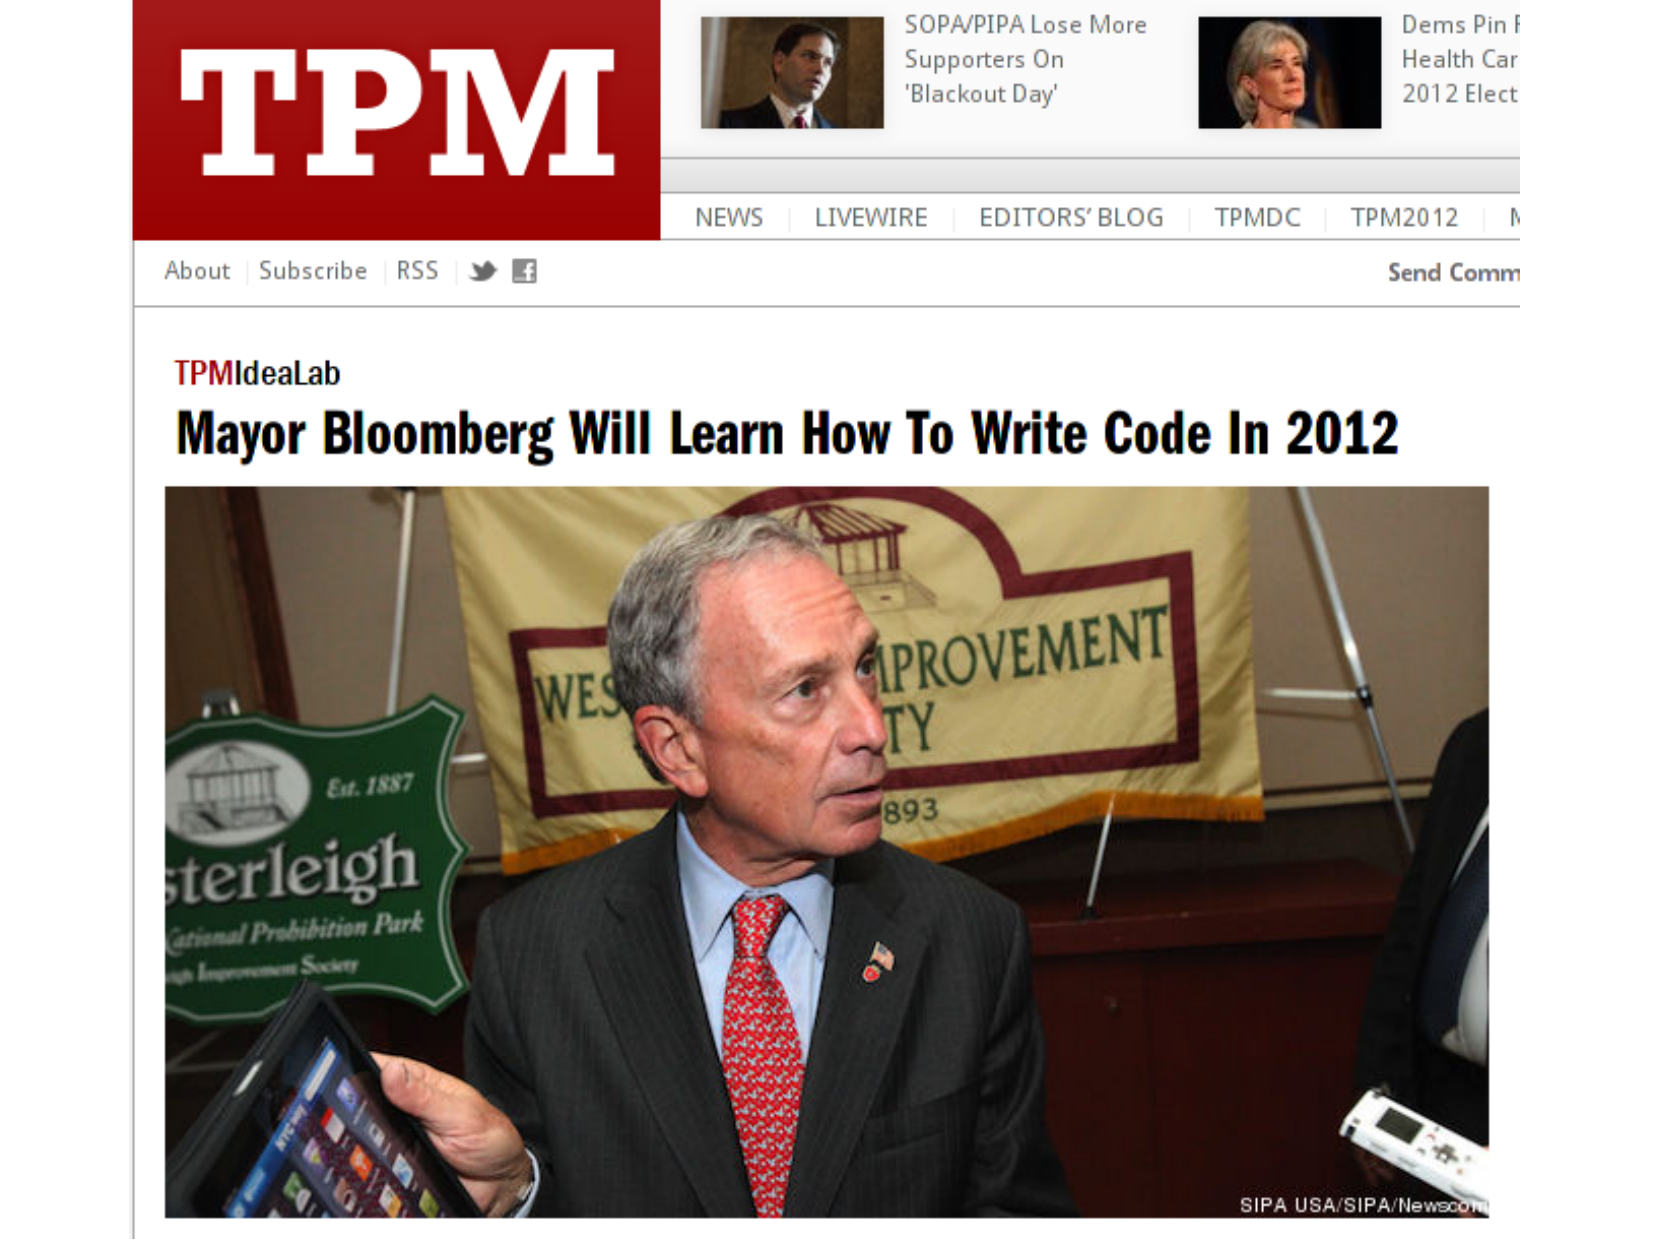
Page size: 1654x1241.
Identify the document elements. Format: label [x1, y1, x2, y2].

picture [129, 0, 1520, 1239]
